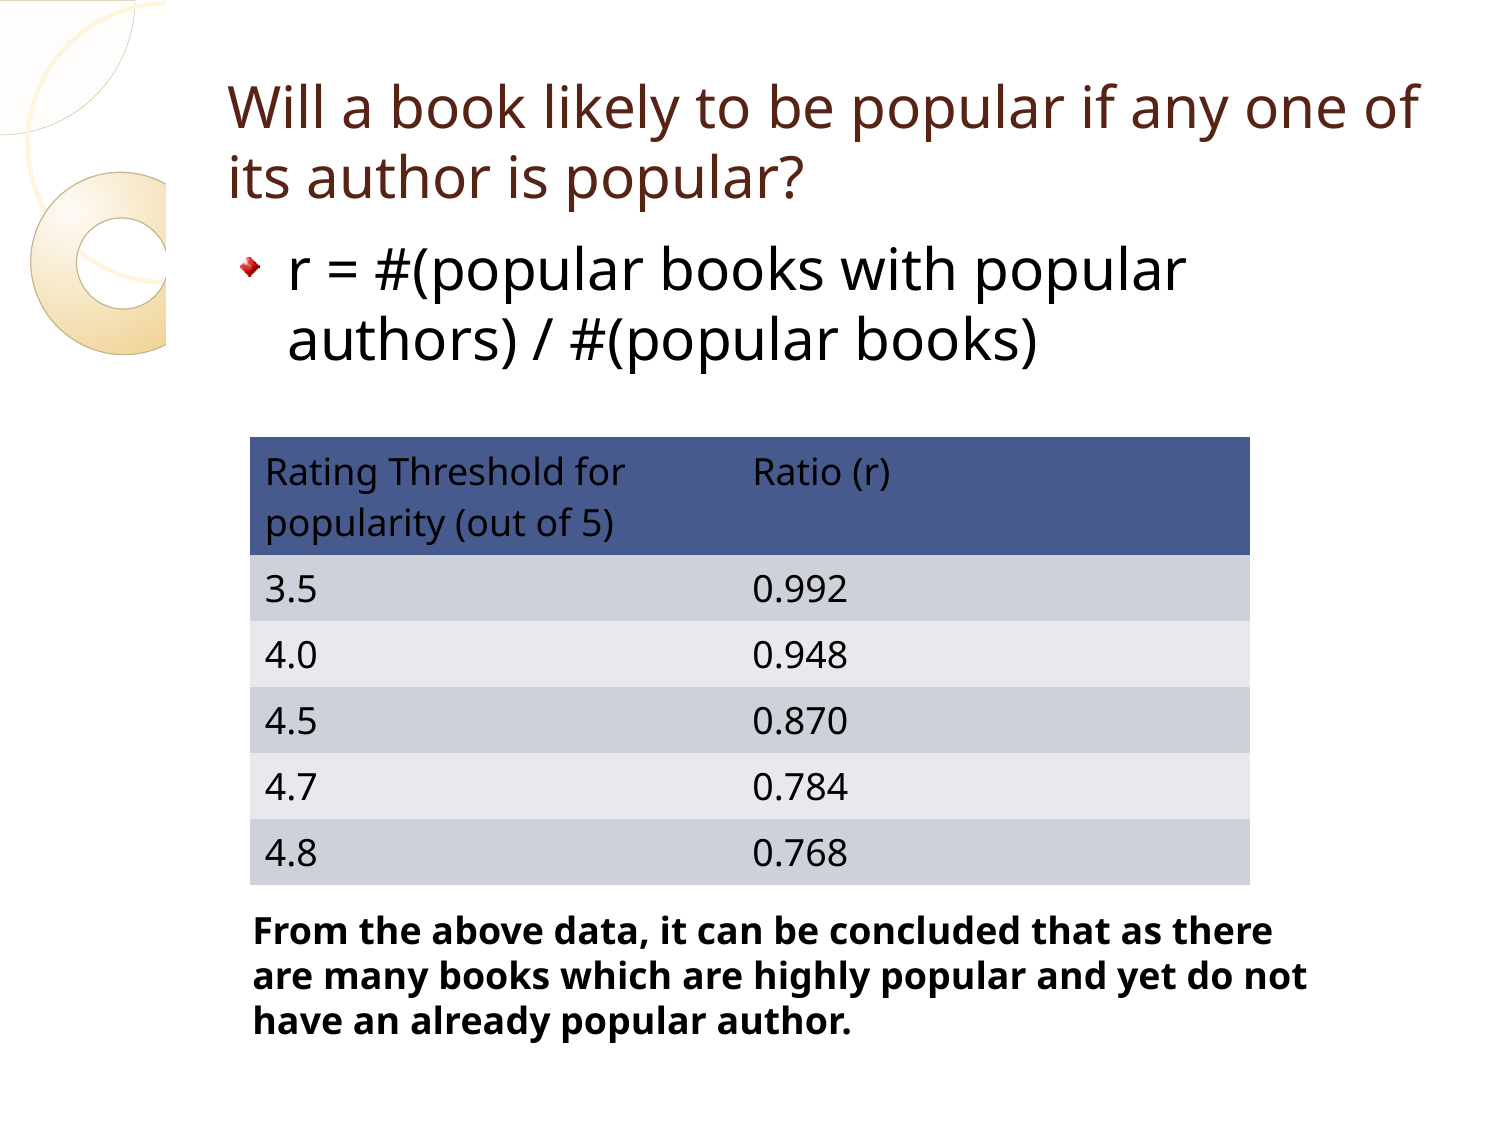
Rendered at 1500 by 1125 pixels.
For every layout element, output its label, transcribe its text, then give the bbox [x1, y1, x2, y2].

table_cell 0.768 [737, 819, 1250, 885]
table_cell 0.784 [737, 753, 1250, 819]
list r = #(popular books with popular authors) / #(popular books) [212, 224, 1443, 938]
table_cell 0.992 [737, 555, 1250, 621]
table_cell 4.0 [250, 621, 737, 687]
table_cell 0.948 [737, 621, 1250, 687]
table_header Ratio (r) [737, 437, 1250, 555]
text_box From the above data, it can be concluded that as there are many books which are highly popular and yet do not have an already popular author. [237, 899, 1325, 1050]
title Will a book likely to be popular if any one of its author is popular? [212, 62, 1443, 224]
table_cell 0.870 [737, 687, 1250, 753]
table_header Rating Threshold for popularity (out of 5) [250, 437, 737, 555]
table_cell 4.8 [250, 819, 737, 885]
table_cell 4.7 [250, 753, 737, 819]
table_cell 3.5 [250, 555, 737, 621]
table_cell 4.5 [250, 687, 737, 753]
